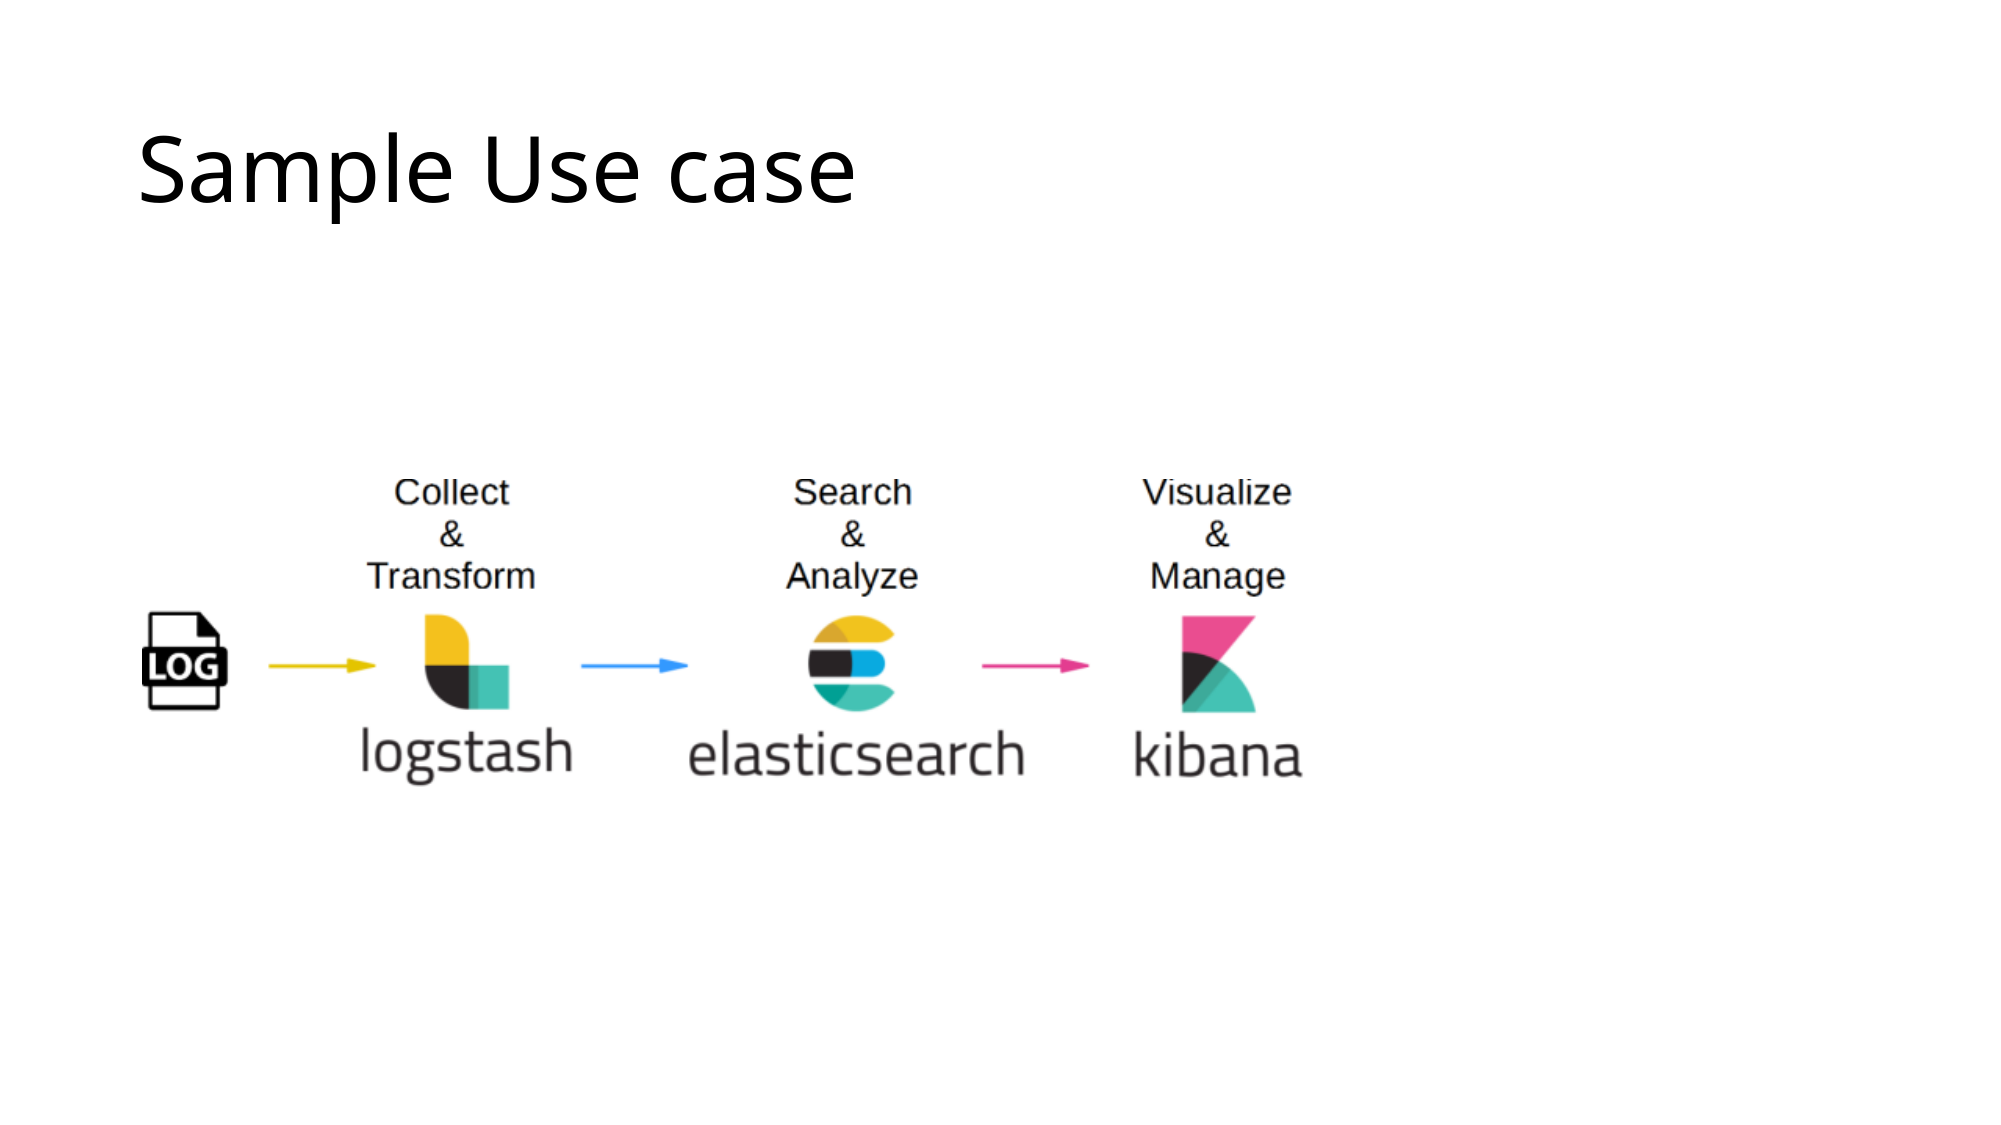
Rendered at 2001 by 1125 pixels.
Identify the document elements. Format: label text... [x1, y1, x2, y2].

title Sample Use case [137, 59, 1863, 278]
picture [142, 479, 1306, 787]
